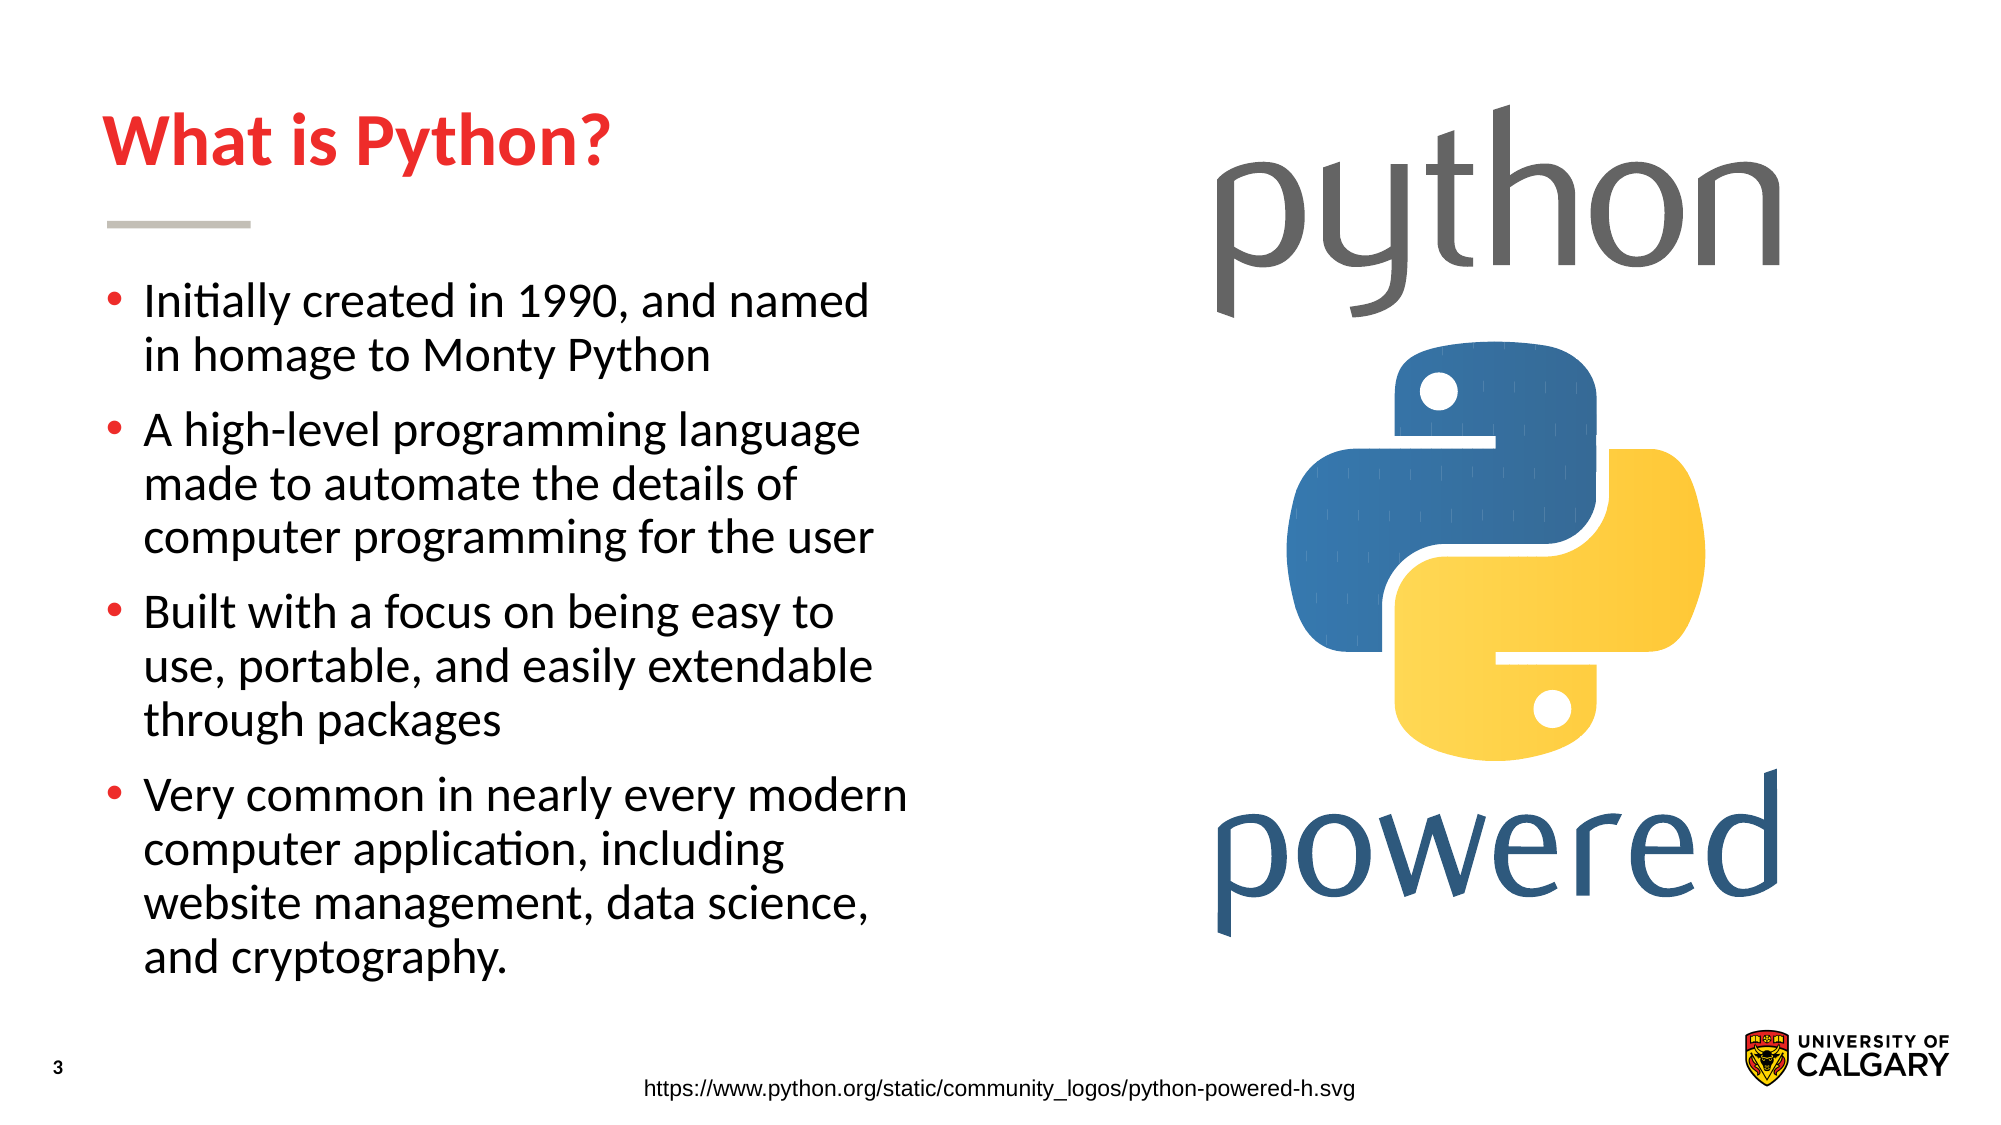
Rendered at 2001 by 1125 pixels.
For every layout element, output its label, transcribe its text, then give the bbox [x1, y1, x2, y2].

text_box https://www.python.org/static/community_logos/python-powered-h.svg [444, 1065, 1556, 1107]
picture [1722, 1012, 1972, 1099]
picture [1147, 71, 1845, 978]
list Initially created in 1990, and named in homage to Monty Python A high-level programming language made to automate the details of computer programming for the user Built with a focus on being easy to use, portable, and easily extendable through packages Very common in nearly every modern computer application, including website management, data science, and cryptography. [91, 266, 931, 981]
title What is Python? [87, 60, 1774, 222]
